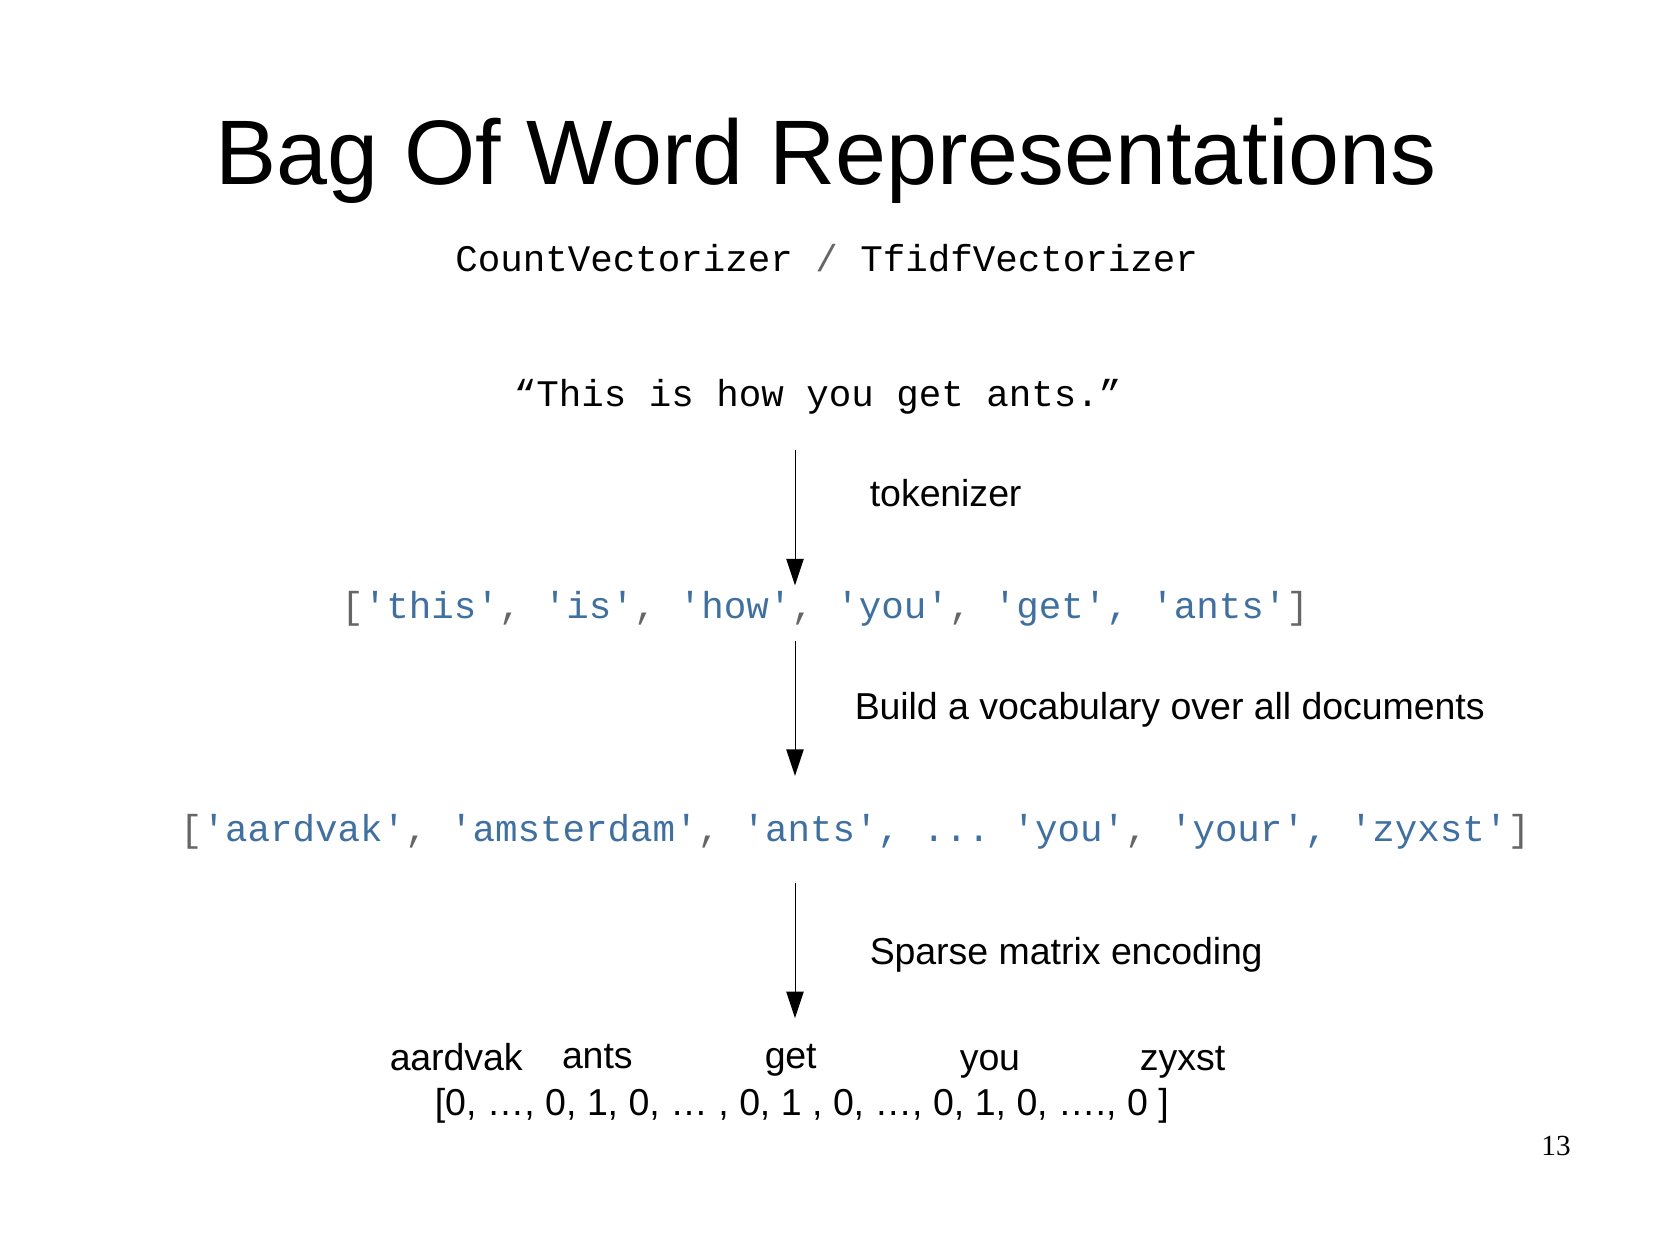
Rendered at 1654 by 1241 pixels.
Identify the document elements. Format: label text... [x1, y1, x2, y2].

text_box aardvak [375, 1028, 541, 1086]
text_box ['this', 'is', 'how', 'you', 'get', 'ants'] [315, 587, 1336, 631]
text_box Sparse matrix encoding [855, 896, 1321, 980]
text_box “This is how you get ants.” [465, 375, 1171, 419]
text_box ['aardvak', 'amsterdam', 'ants', ... 'you', 'your', 'zyxst'] [165, 810, 1546, 896]
text_box you [945, 1028, 1125, 1086]
text_box Build a vocabulary over all documents [840, 678, 1546, 777]
title Bag Of Word Representations [82, 49, 1571, 257]
text_box CountVectorizer / TfidfVectorizer [455, 240, 1199, 283]
text_box zyxst [1125, 1028, 1261, 1086]
text_box [0, …, 0, 1, 0, … , 0, 1 , 0, …, 0, 1, 0, …., 0 ] [420, 1073, 1186, 1131]
text_box get [750, 1027, 871, 1113]
text_box ants [547, 1027, 698, 1088]
text_box tokenizer [855, 465, 1111, 523]
